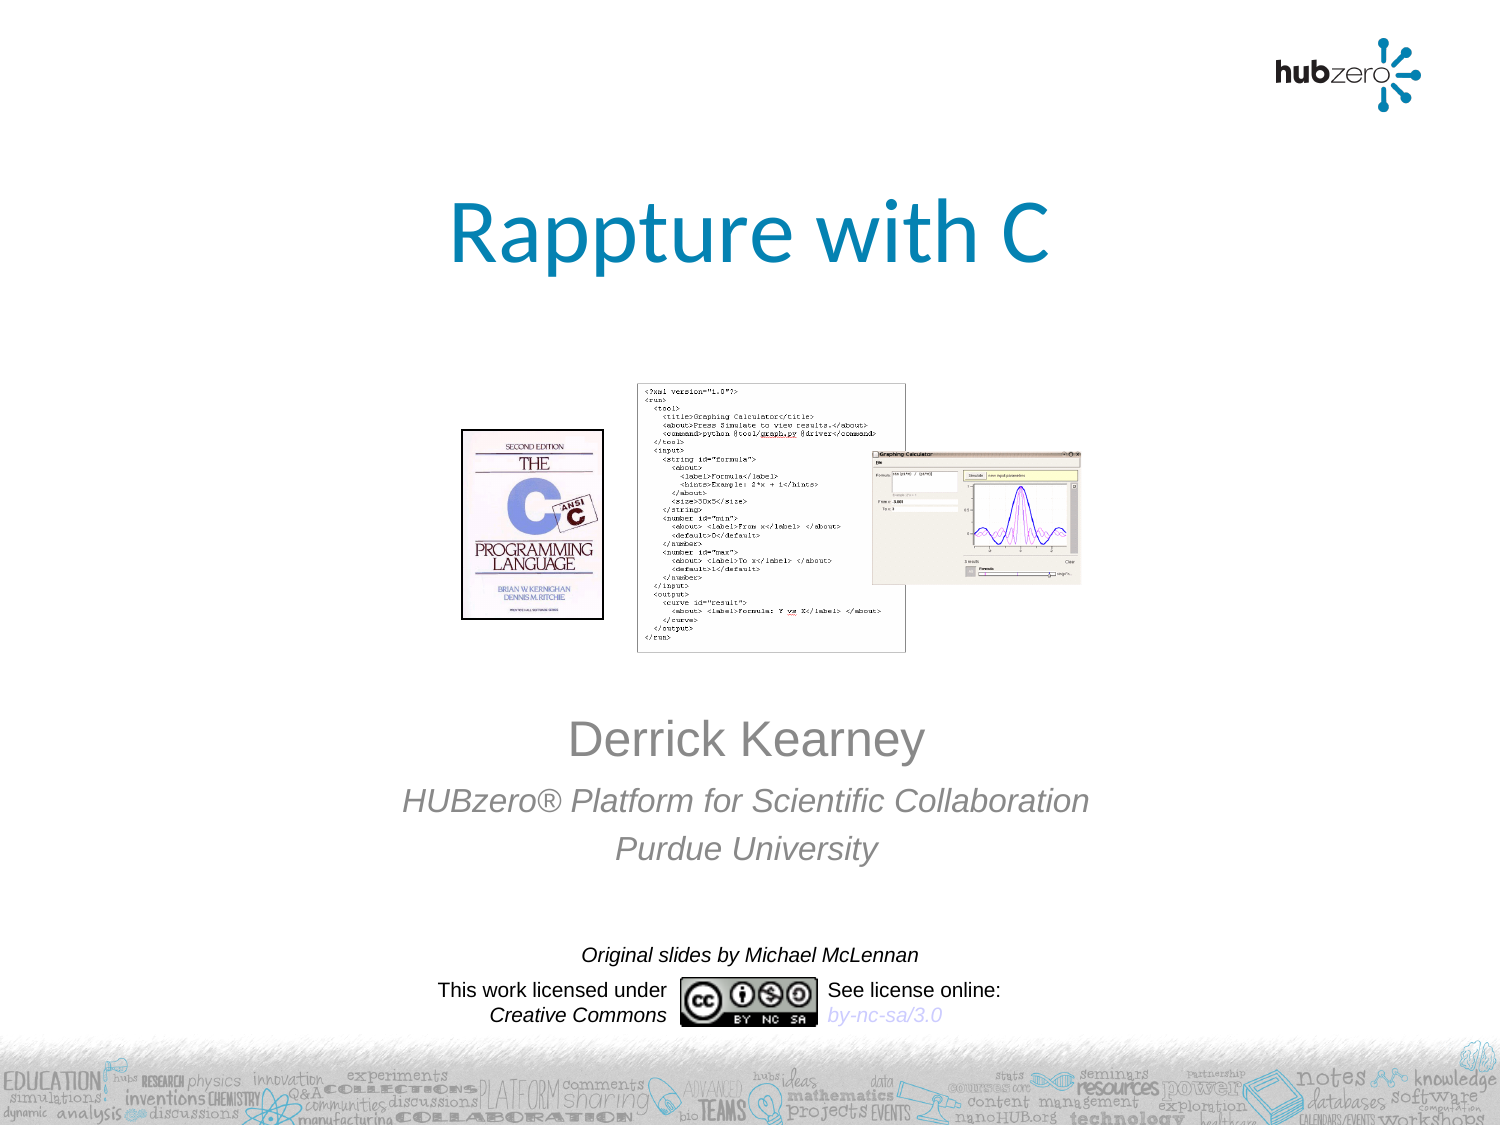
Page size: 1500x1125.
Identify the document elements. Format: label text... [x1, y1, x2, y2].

text_box Derrick Kearney HUBzero® Platform for Scientific Collaboration Purdue University [221, 698, 1272, 874]
picture [683, 977, 812, 1027]
picture [1272, 35, 1424, 115]
text_box Original slides by Michael McLennan [566, 933, 934, 975]
text_box Rappture with C [112, 107, 1388, 346]
text_box This work licensed under Creative Commons [422, 969, 683, 1035]
picture [0, 1034, 1500, 1125]
text_box See license online: by-nc-sa/3.0 [812, 969, 1017, 1035]
picture [634, 380, 1085, 655]
picture [462, 430, 603, 619]
